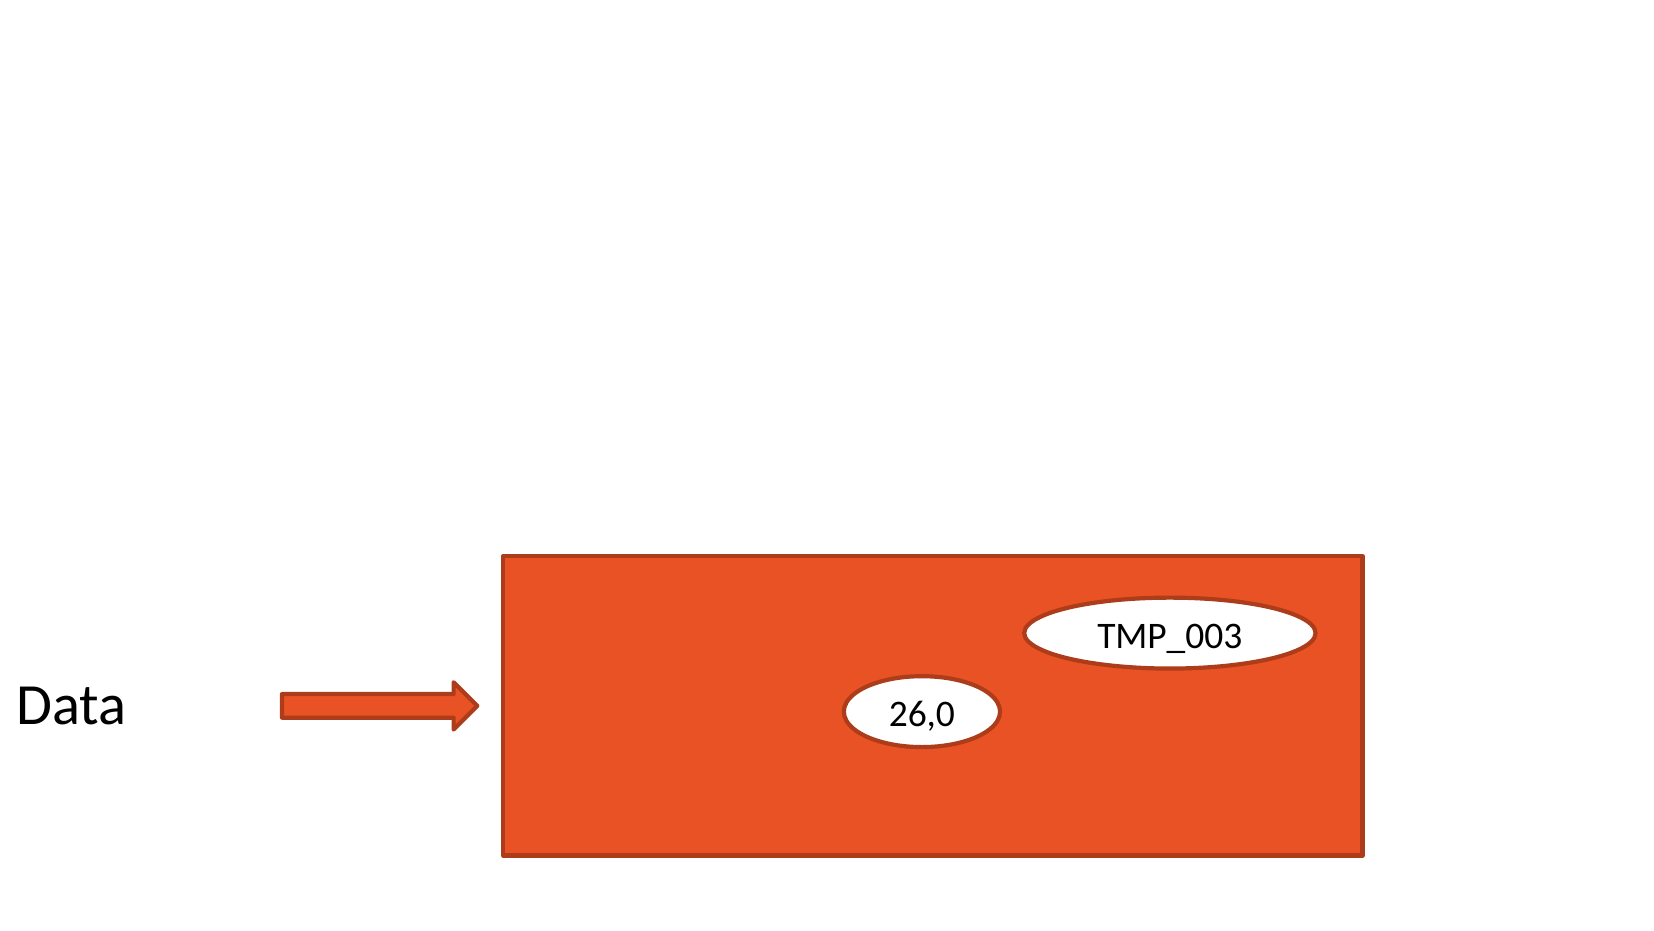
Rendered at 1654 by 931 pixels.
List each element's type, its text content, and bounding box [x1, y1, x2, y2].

text_box Data [2, 658, 328, 744]
text_box TMP_003 [1024, 597, 1316, 669]
text_box [503, 556, 1363, 856]
text_box [281, 682, 478, 730]
text_box 26,0 [843, 676, 1001, 748]
